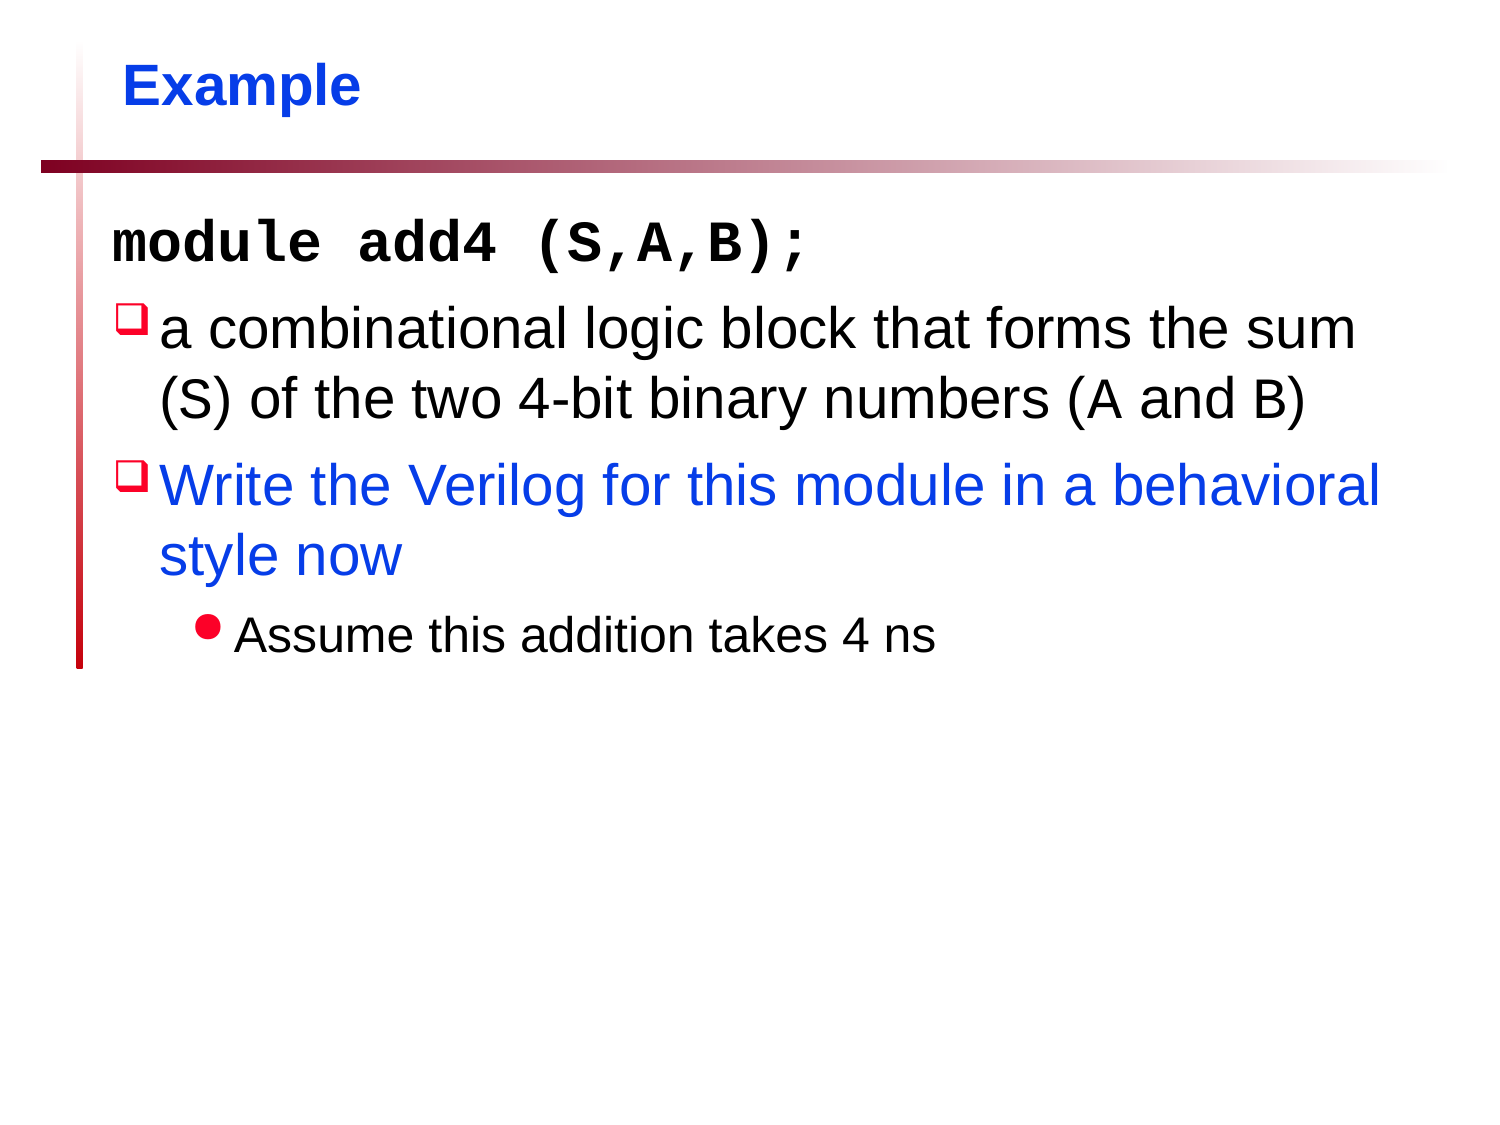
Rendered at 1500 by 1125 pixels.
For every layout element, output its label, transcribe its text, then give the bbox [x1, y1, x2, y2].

list module add4 (S,A,B); a combinational logic block that forms the sum (S) of the two 4-bit binary numbers (A and B) Write the Verilog for this module in a behavioral style now Assume this addition takes 4 ns [101, 198, 1458, 860]
title Example [112, 43, 1400, 198]
